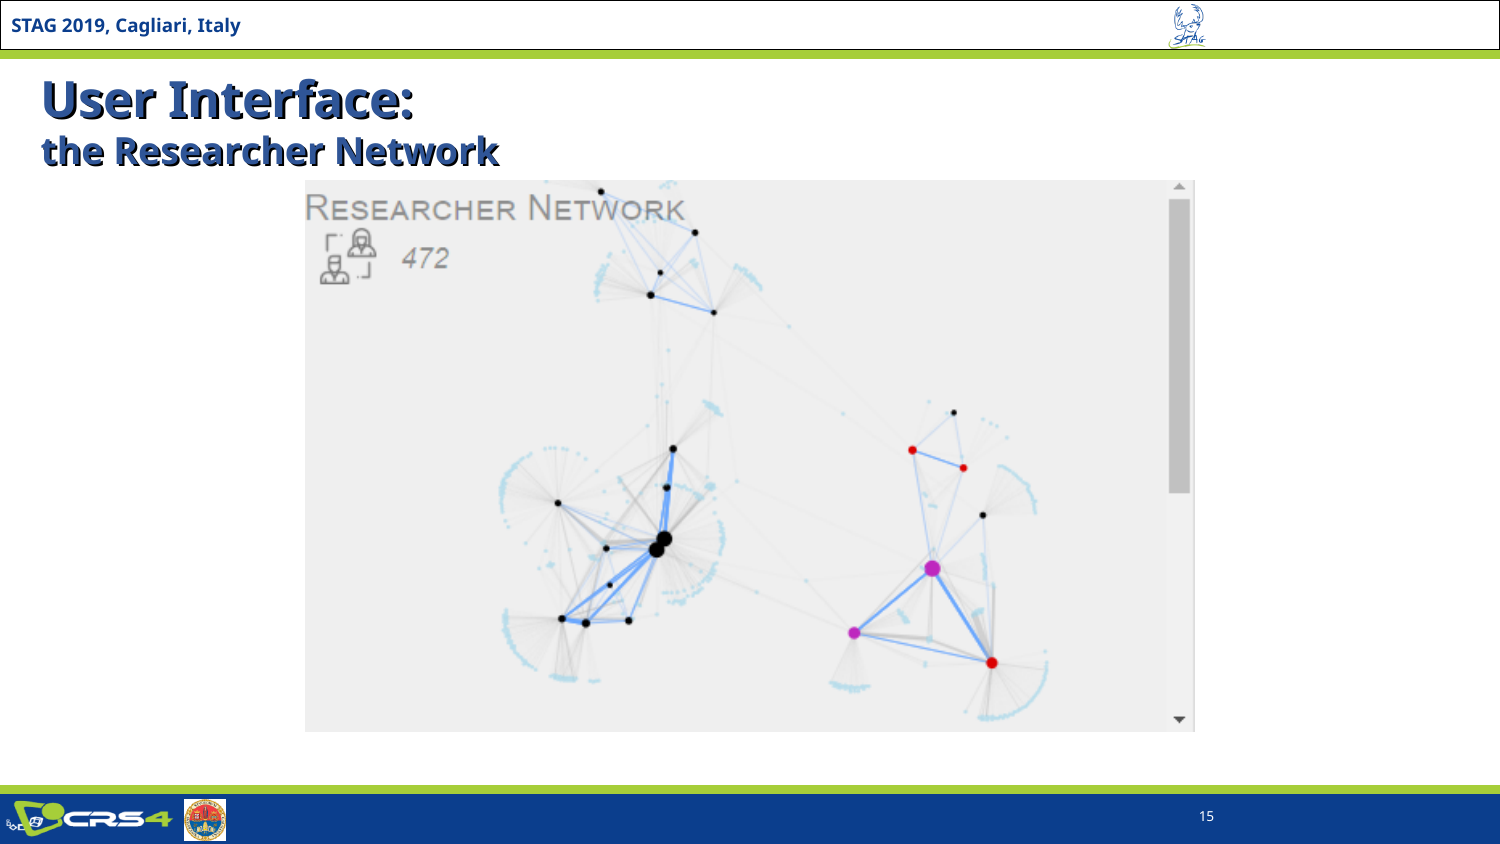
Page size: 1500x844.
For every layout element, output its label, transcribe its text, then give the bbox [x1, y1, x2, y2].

title User Interface: the Researcher Network [29, 58, 1471, 181]
text_box [1187, 802, 1500, 831]
picture [305, 180, 1195, 732]
